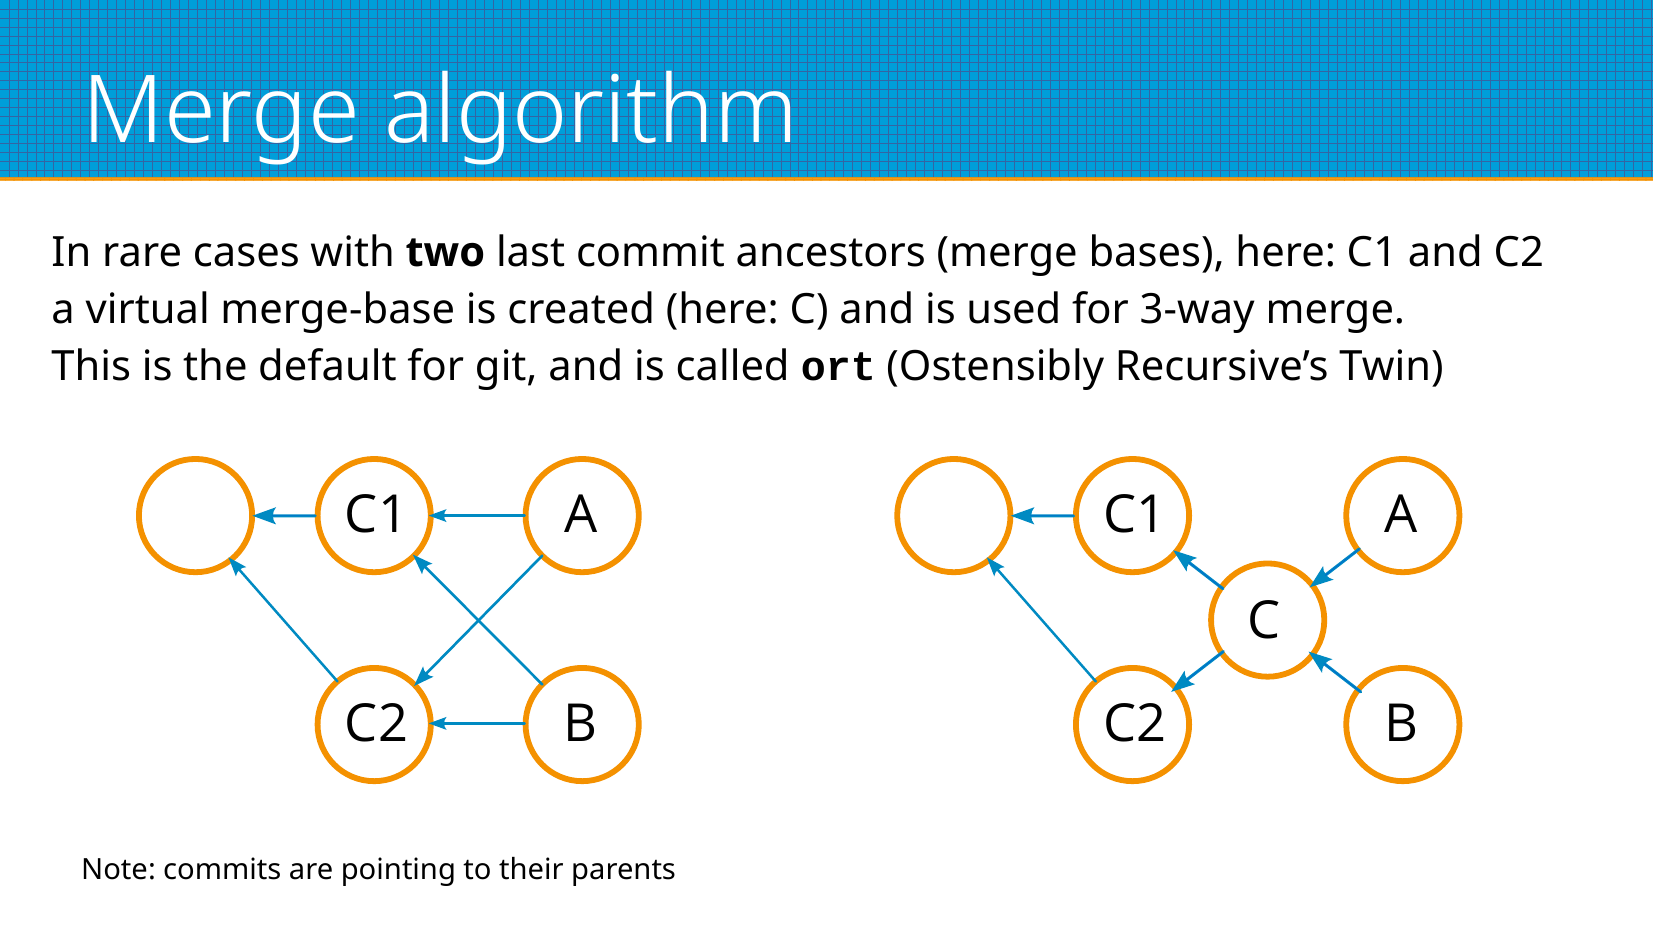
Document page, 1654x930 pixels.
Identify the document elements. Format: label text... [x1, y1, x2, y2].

title Merge algorithm [82, 14, 1571, 171]
text_box Note: commits are pointing to their parents [75, 842, 678, 895]
picture [136, 455, 1463, 785]
text_box In rare cases with two last commit ancestors (merge bases), here: C1 and C2 a virtual merge-base is created (here: C) and is used for 3-way merge. This is the default for git, and is called ort (Ostensibly Recursive’s Twin) [45, 185, 1621, 488]
